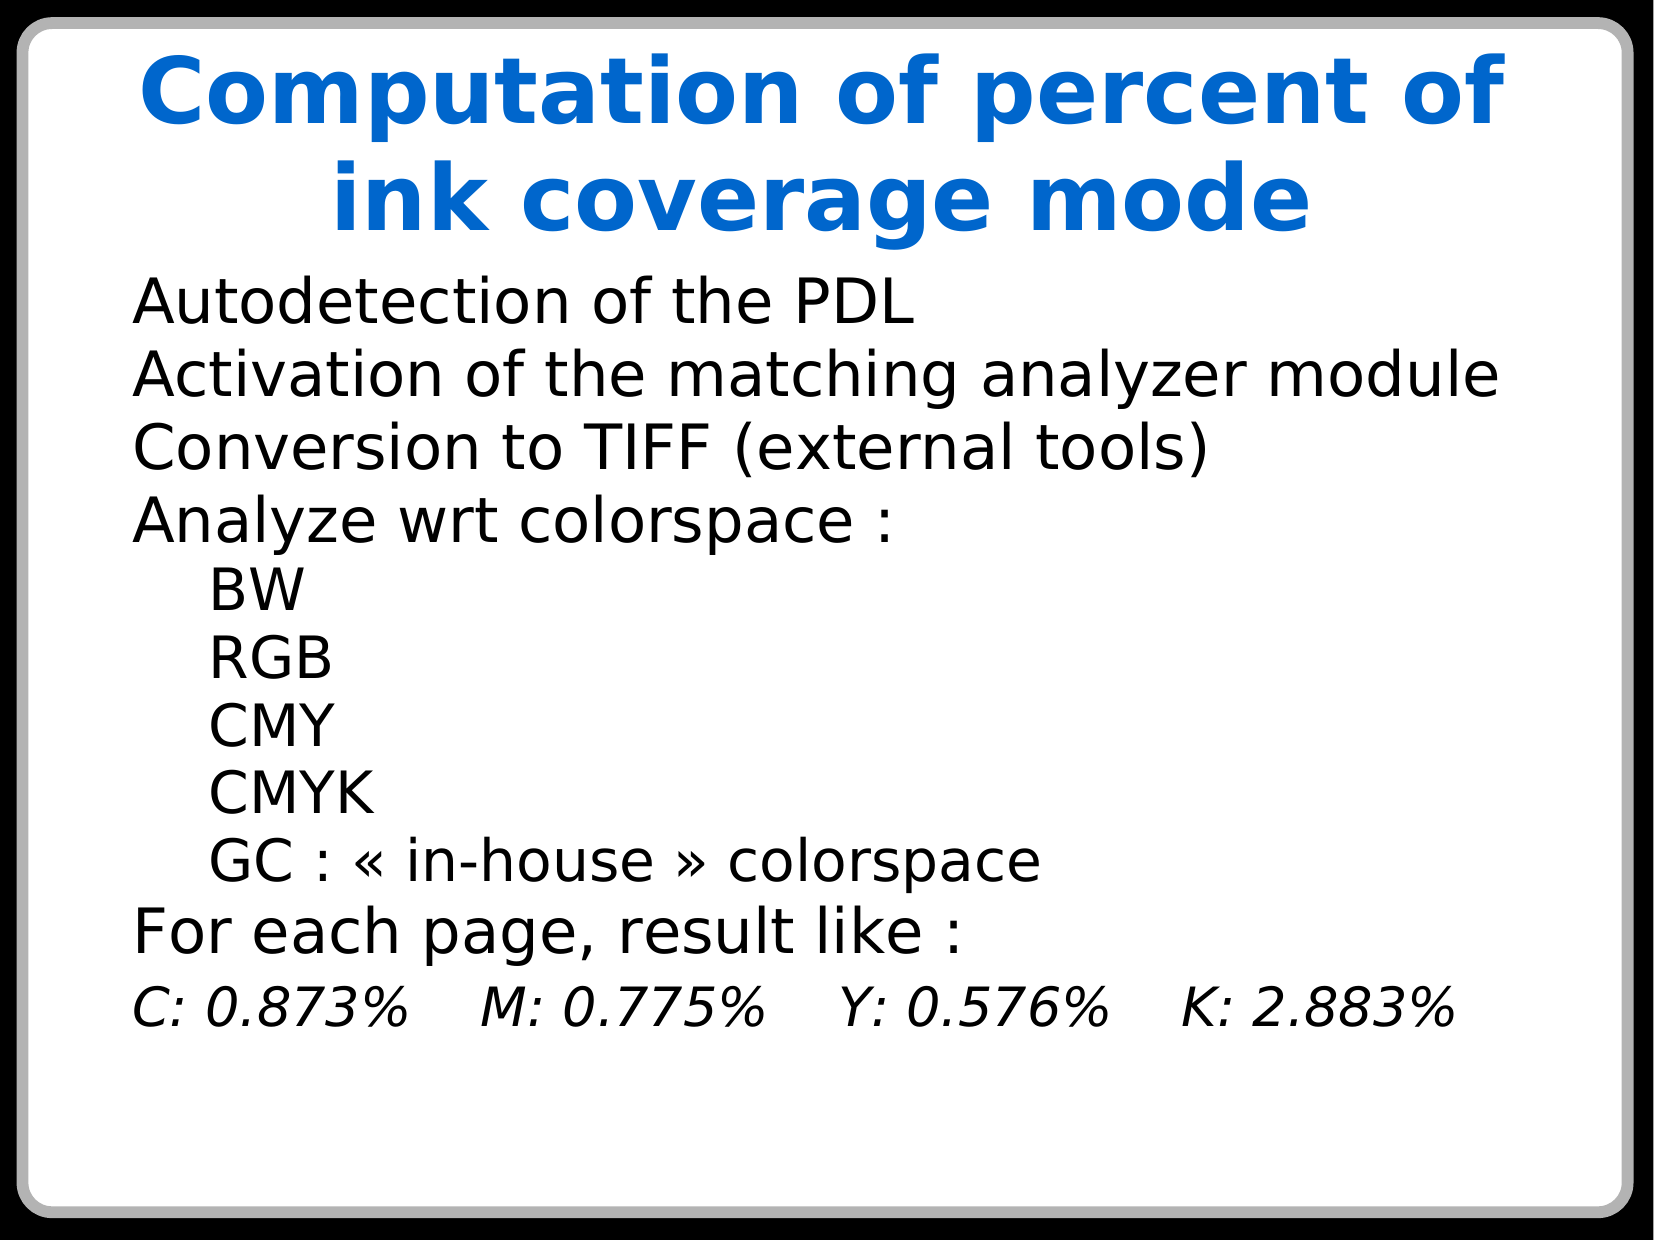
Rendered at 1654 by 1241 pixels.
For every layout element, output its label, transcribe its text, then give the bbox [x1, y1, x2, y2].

list Autodetection of the PDL Activation of the matching analyzer module Conversion to TIFF (external tools) Analyze wrt colorspace : BW RGB CMY CMYK GC : « in-house » colorspace For each page, result like : C: 0.873% M: 0.775% Y: 0.576% K: 2.883% [114, 265, 1536, 1114]
title Computation of percent of ink coverage mode [67, 38, 1577, 253]
